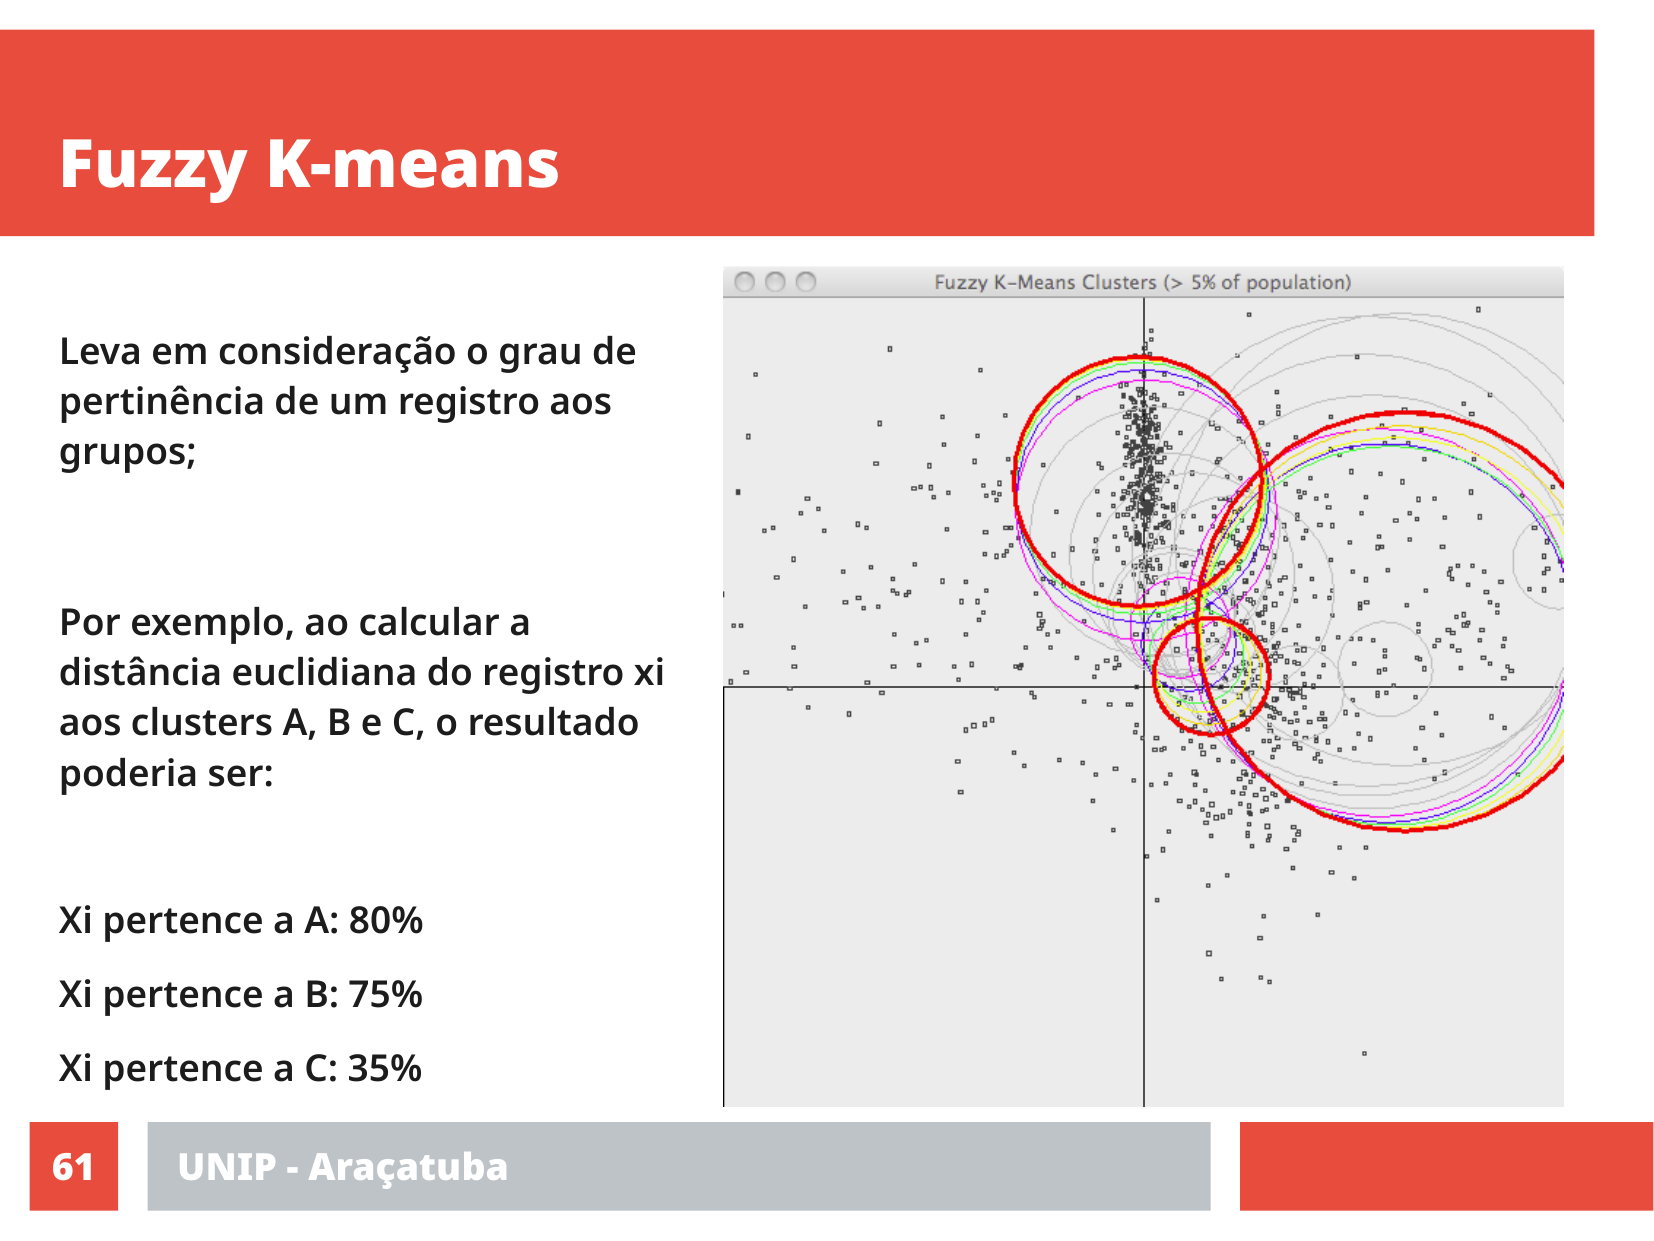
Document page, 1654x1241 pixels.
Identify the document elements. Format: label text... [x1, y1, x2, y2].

picture [723, 266, 1564, 1107]
title Fuzzy K-means [59, 59, 1595, 207]
list Leva em consideração o grau de pertinência de um registro aos grupos; Por exemplo, ao calcular a distância euclidiana do registro xi aos clusters A, B e C, o resultado poderia ser: Xi pertence a A: 80% Xi pertence a B: 75% Xi pertence a C: 35% [59, 324, 704, 1093]
